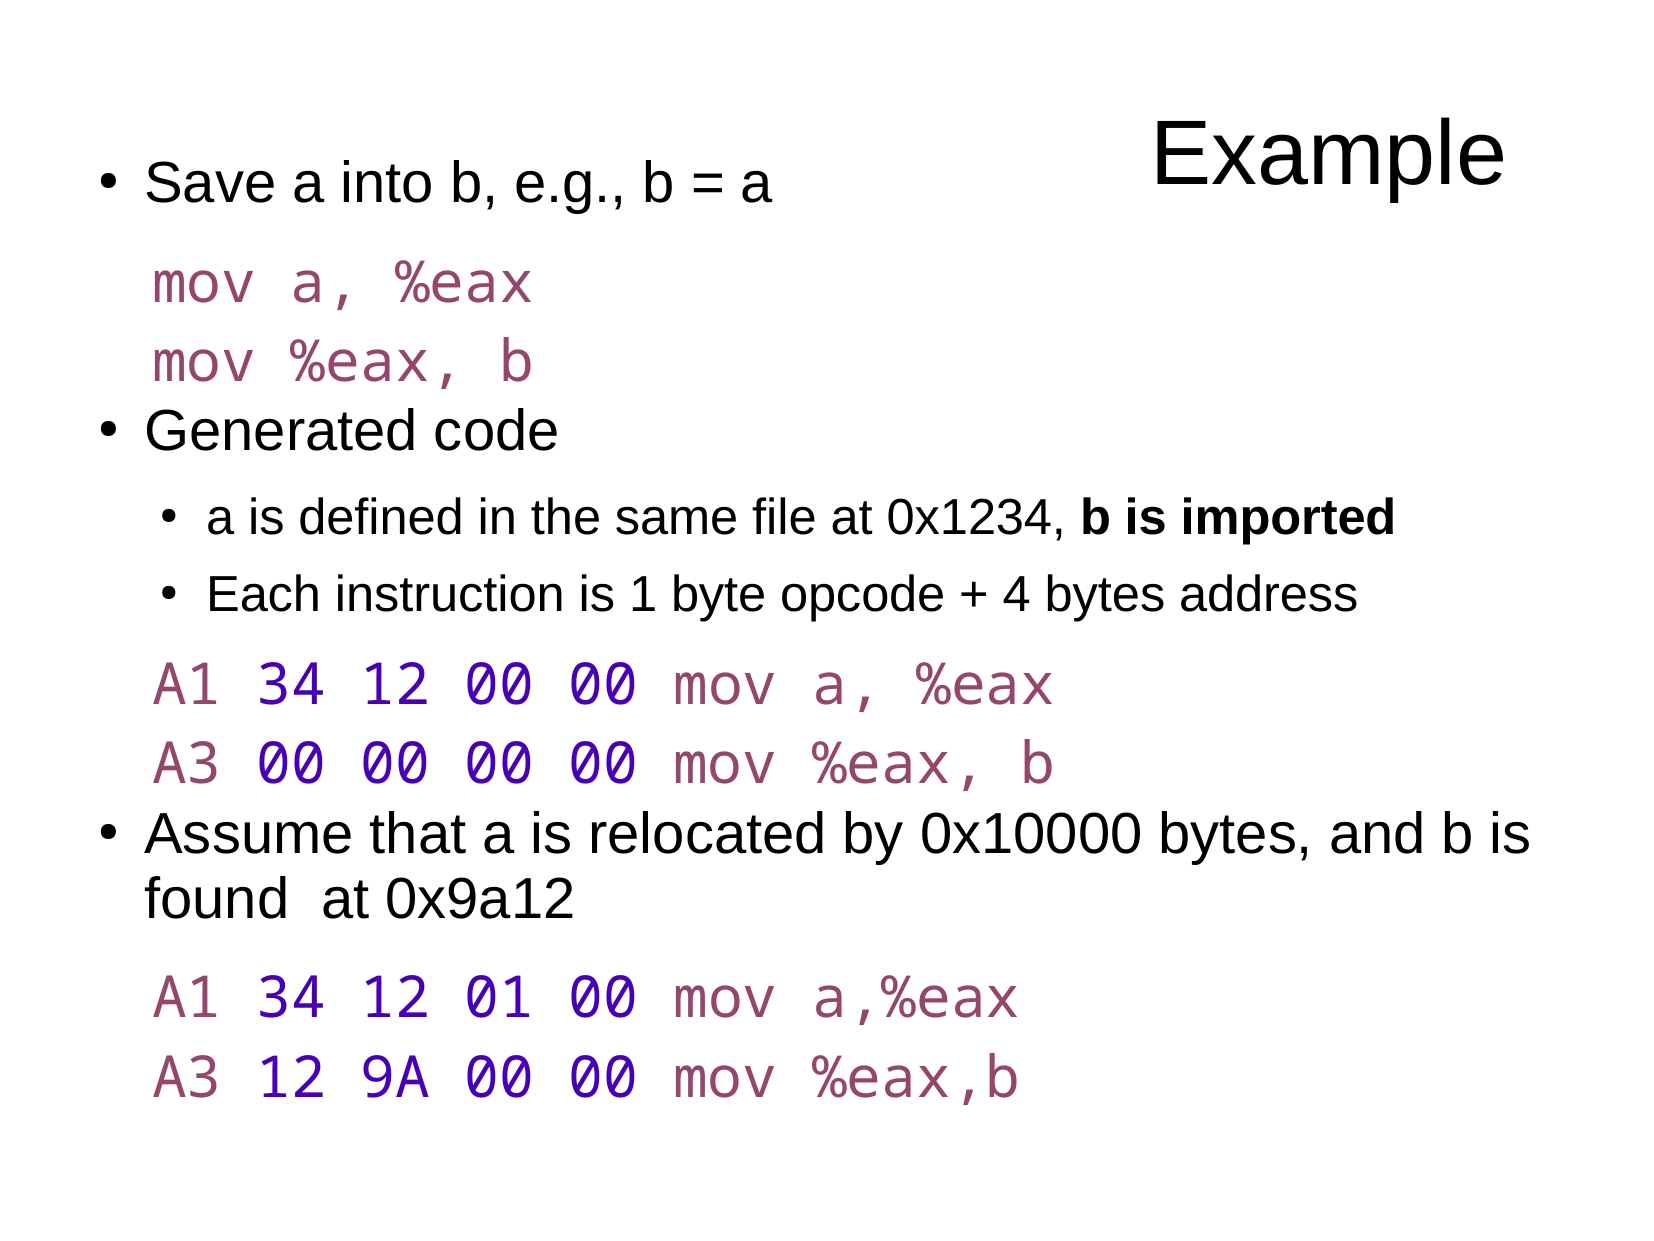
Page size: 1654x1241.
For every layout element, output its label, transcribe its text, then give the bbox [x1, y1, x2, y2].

title Example [1087, 49, 1571, 150]
list Save a into b, e.g., b = a mov a, %eax mov %eax, b Generated code a is defined in the same file at 0x1234, b is imported Each instruction is 1 byte opcode + 4 bytes address A1 34 12 00 00 mov a, %eax A3 00 00 00 00 mov %eax, b Assume that a is relocated by 0x10000 bytes, and b is found at 0x9a12 A1 34 12 01 00 mov a,%eax A3 12 9A 00 00 mov %eax,b [82, 150, 1571, 1126]
